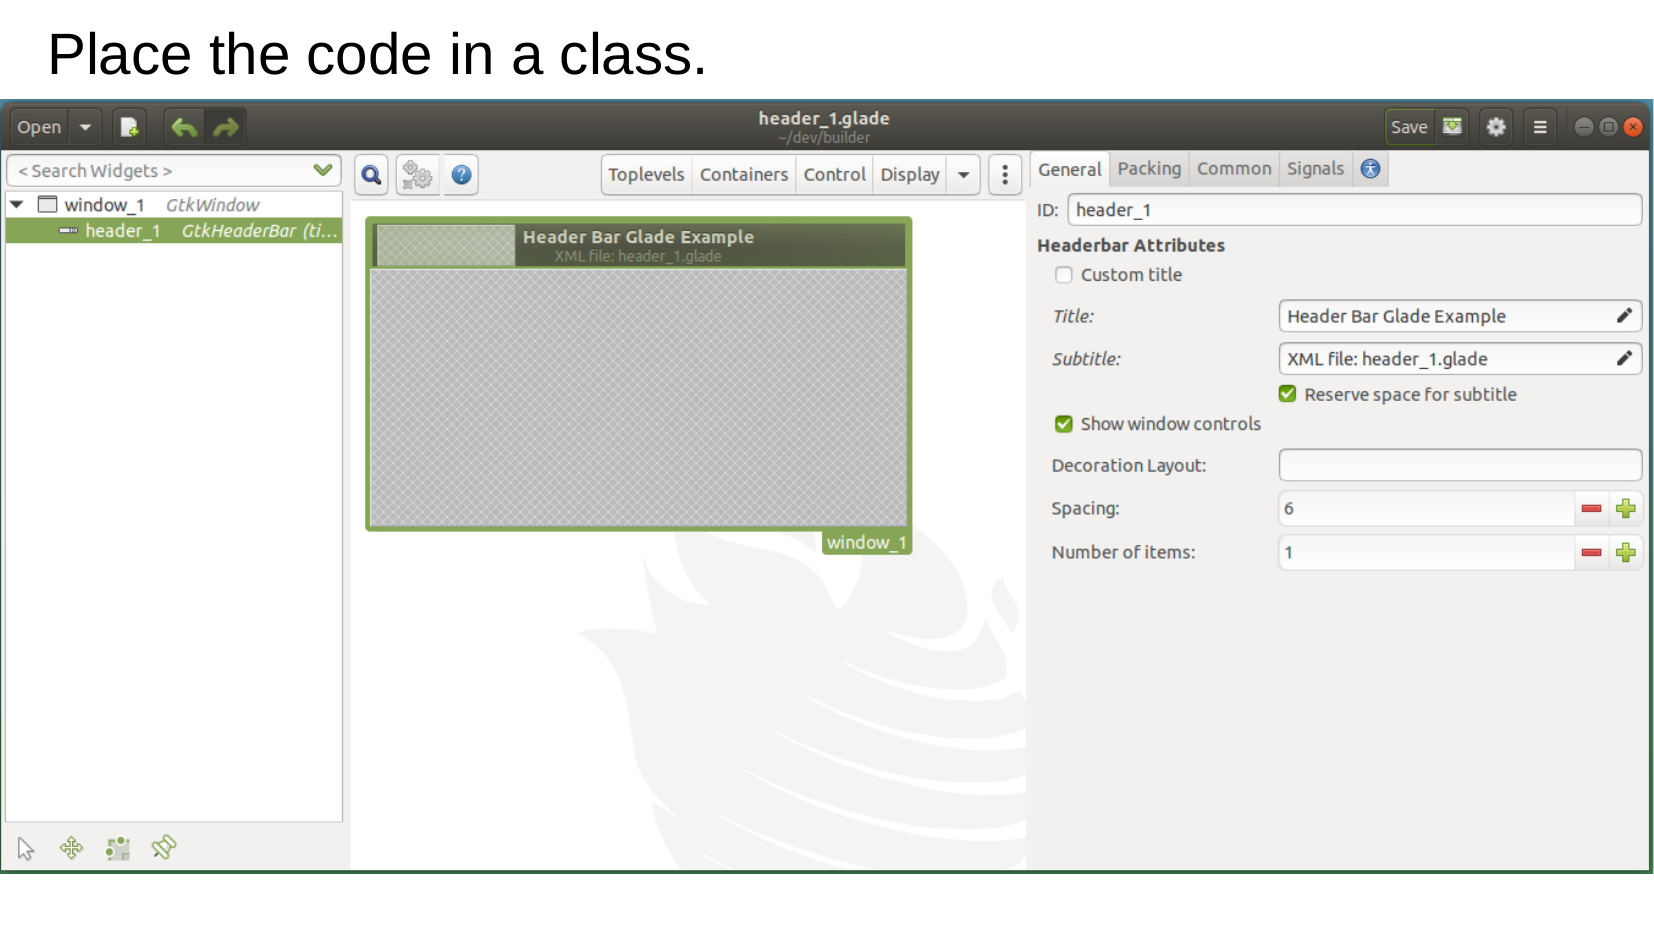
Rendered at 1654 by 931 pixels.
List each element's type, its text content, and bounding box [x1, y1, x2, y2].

title Place the code in a class. [47, 16, 1571, 92]
picture [0, 99, 1654, 875]
